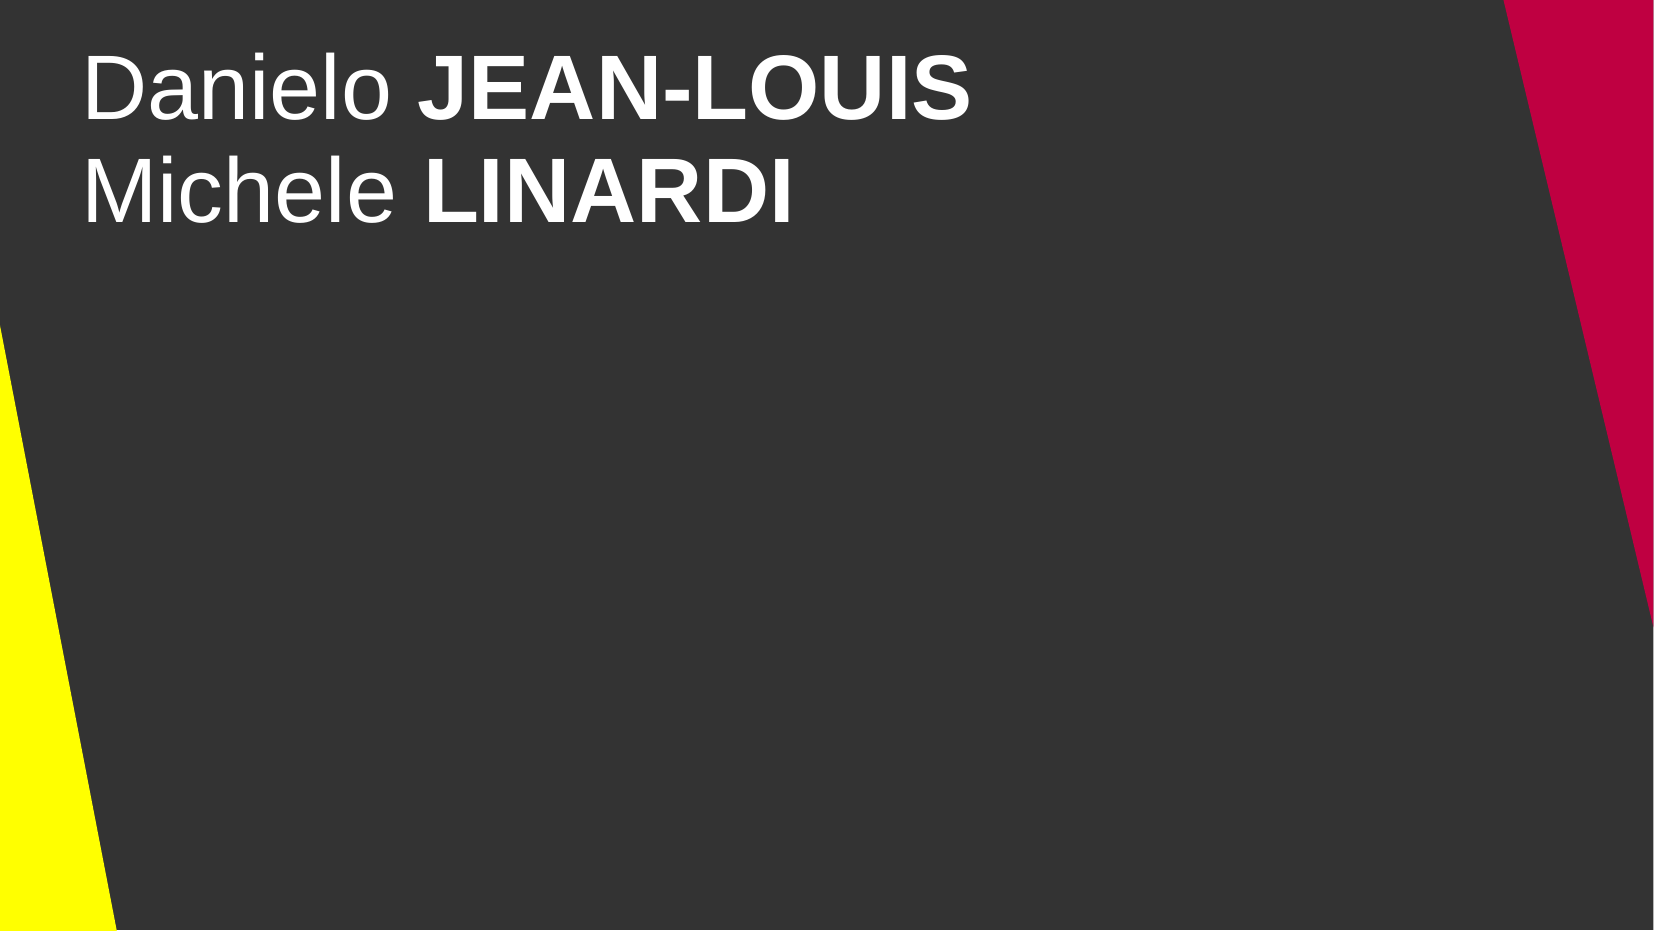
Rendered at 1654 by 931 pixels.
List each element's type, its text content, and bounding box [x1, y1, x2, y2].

text_box Danielo JEAN-LOUIS Michele LINARDI [81, 36, 1570, 758]
text_box [1503, 0, 1654, 630]
text_box [0, 325, 117, 931]
